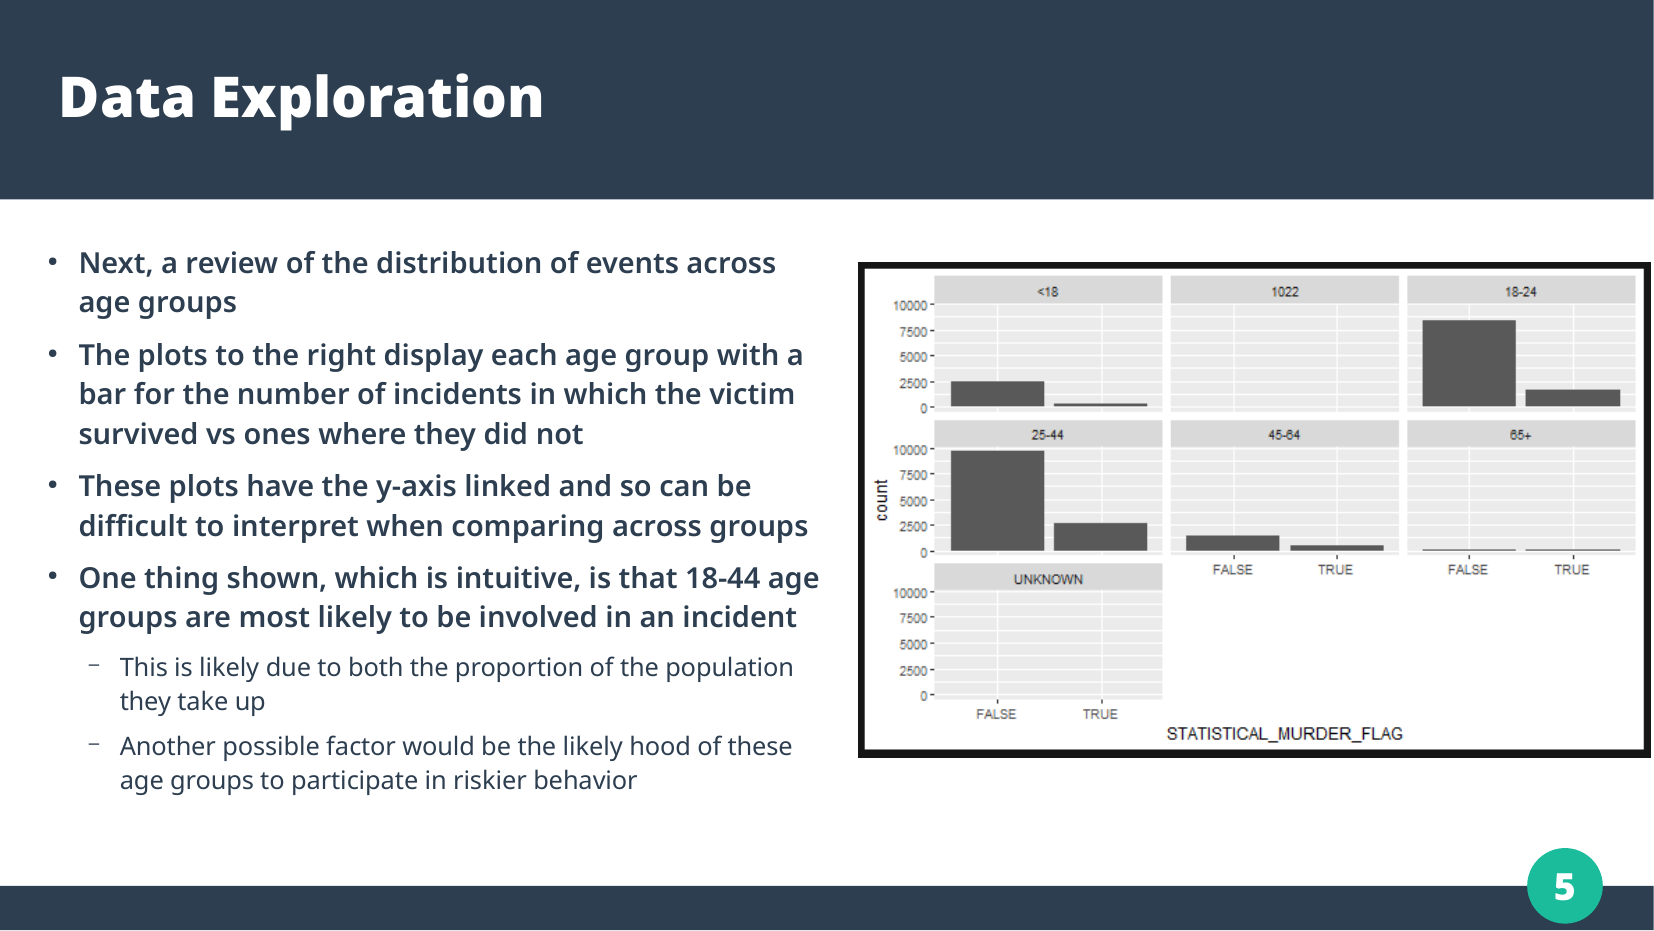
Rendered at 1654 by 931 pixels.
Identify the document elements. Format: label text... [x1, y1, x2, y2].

list Next, a review of the distribution of events across age groups The plots to the right display each age group with a bar for the number of incidents in which the victim survived vs ones where they did not These plots have the y-axis linked and so can be difficult to interpret when comparing across groups One thing shown, which is intuitive, is that 18-44 age groups are most likely to be involved in an incident This is likely due to both the proportion of the population they take up Another possible factor would be the likely hood of these age groups to participate in riskier behavior [37, 242, 826, 863]
title Data Exploration [59, 37, 1595, 155]
picture [858, 262, 1651, 758]
